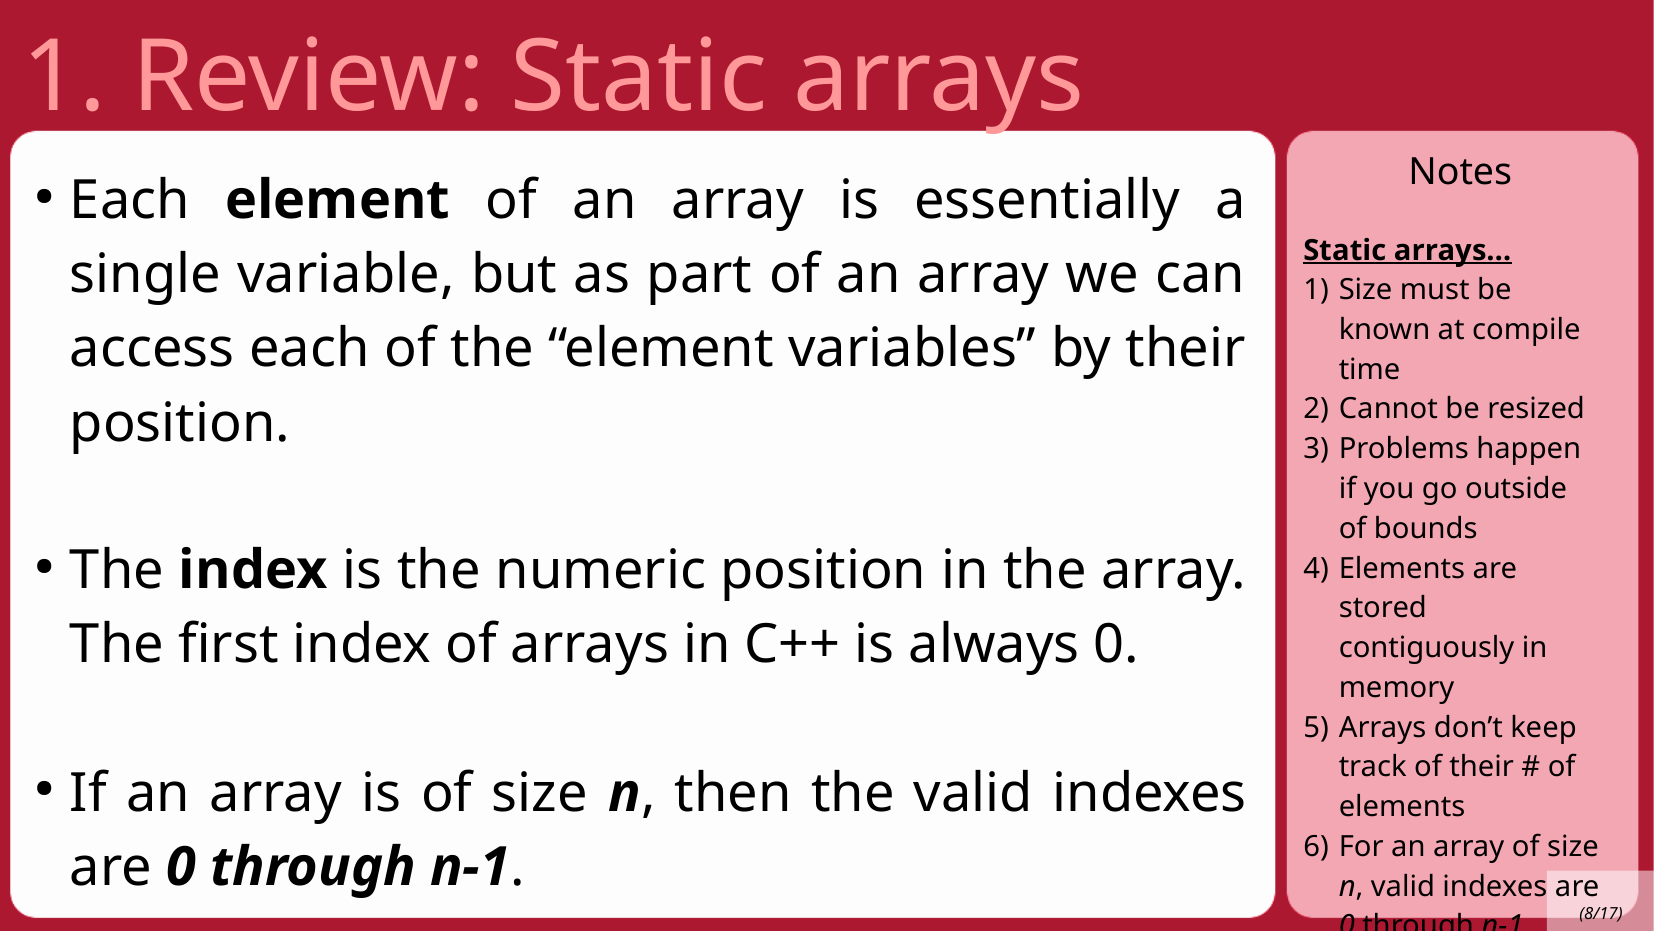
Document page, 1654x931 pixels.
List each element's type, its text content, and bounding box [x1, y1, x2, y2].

picture [1442, 921, 1451, 931]
picture [1377, 921, 1385, 931]
text_box Static arrays… Size must be known at compile time Cannot be resized Problems happen if you go outside of bounds Elements are stored contiguously in memory Arrays don’t keep track of their # of elements For an array of size n, valid indexes are 0 through n-1. [1288, 221, 1617, 792]
text_box Each element of an array is essentially a single variable, but as part of an array we can access each of the “element variables” by their position. The index is the numeric position in the array. The first index of arrays in C++ is always 0. If an array is of size n, then the valid indexes are 0 through n-1. [34, 160, 1248, 769]
picture [0, 0, 1654, 931]
picture [1485, 921, 1494, 931]
picture [1460, 921, 1468, 931]
picture [1406, 921, 1415, 931]
text_box Notes [1290, 141, 1631, 199]
picture [1342, 916, 1351, 931]
title 1. Review: Static arrays [22, 7, 1511, 136]
text_box (16/17) [1546, 877, 1654, 931]
